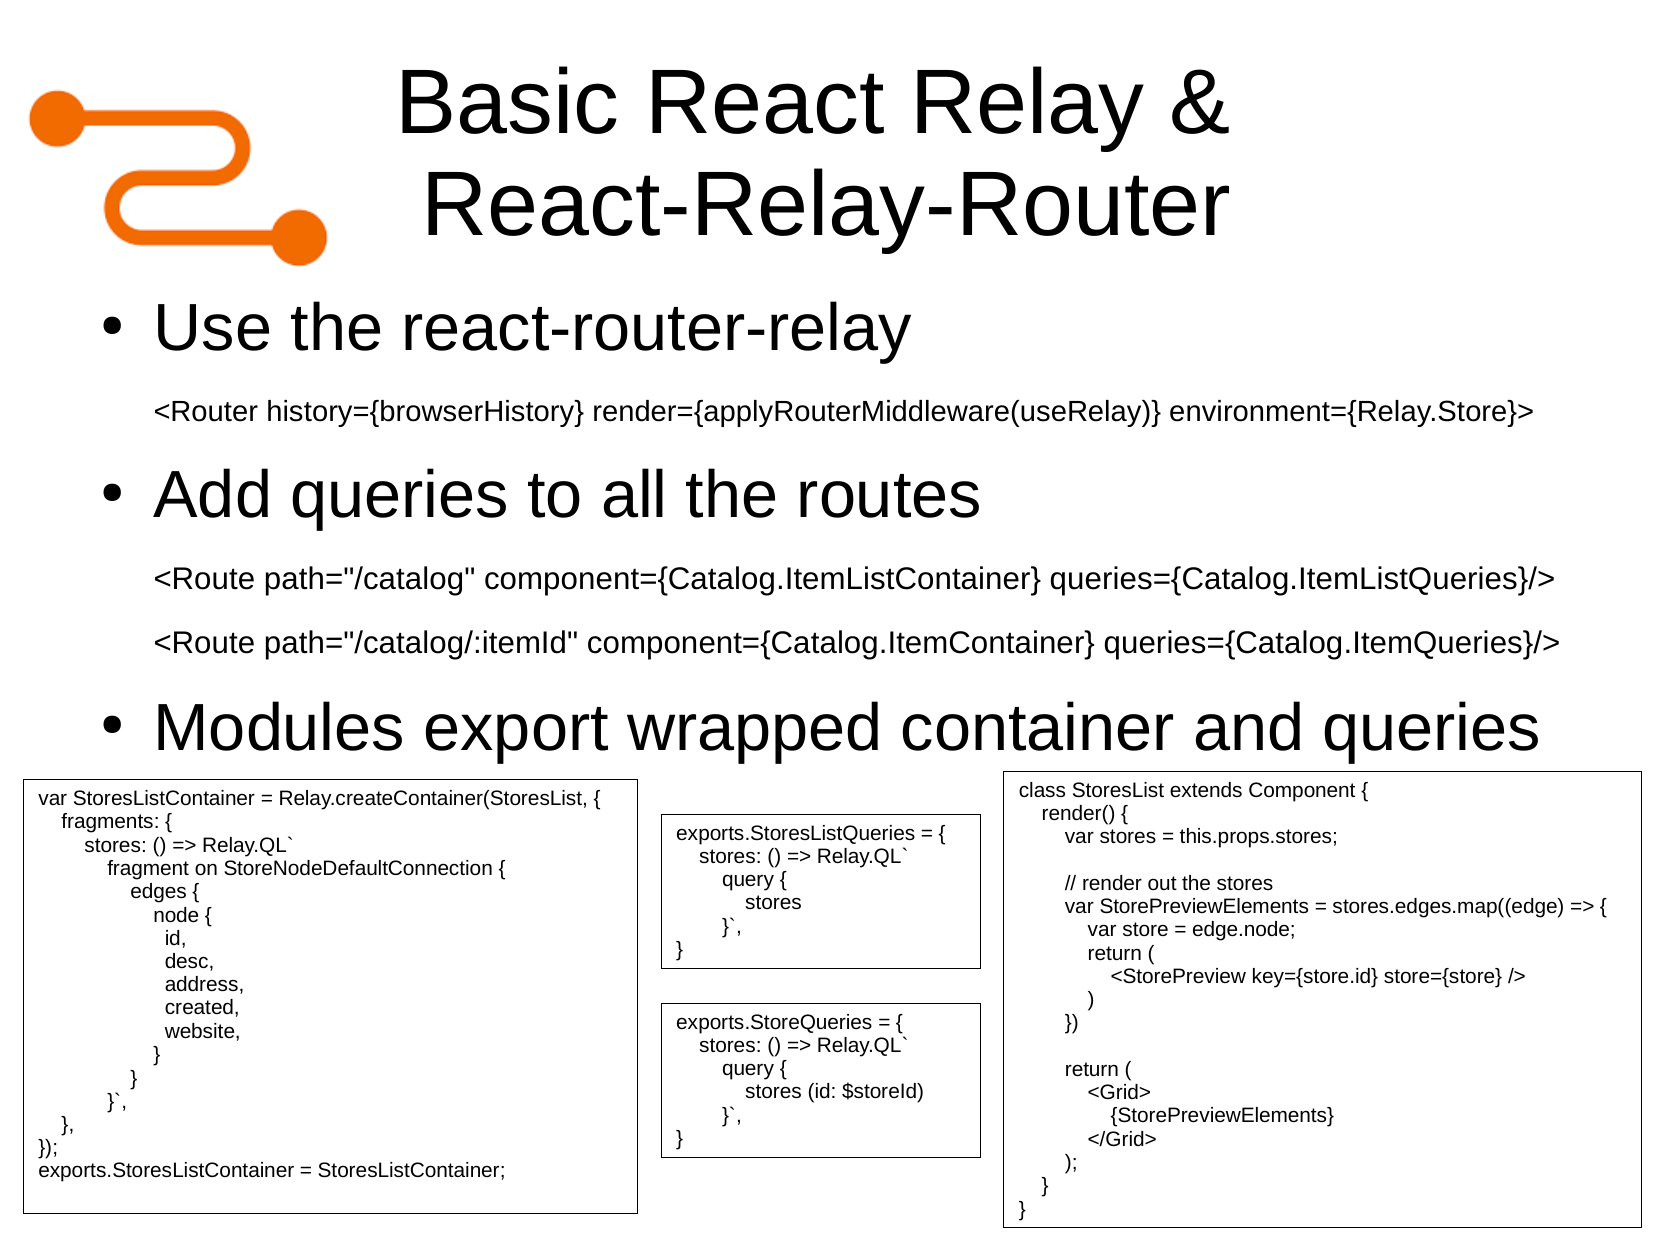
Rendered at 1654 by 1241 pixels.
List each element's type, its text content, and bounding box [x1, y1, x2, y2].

title Basic React Relay & React-Relay-Router [82, 49, 1571, 257]
picture [2, 2, 355, 355]
text_box class StoresList extends Component { render() { var stores = this.props.stores; // render out the stores var StorePreviewElements = stores.edges.map((edge) => { var store = edge.node; return ( <StorePreview key={store.id} store={store} /> ) }) return ( <Grid> {StorePreviewElements} </Grid> ); } } [1003, 771, 1642, 1228]
text_box exports.StoreQueries = { stores: () => Relay.QL` query { stores (id: $storeId) }`, } [661, 1003, 981, 1158]
text_box exports.StoresListQueries = { stores: () => Relay.QL` query { stores }`, } [661, 814, 981, 969]
list Use the react-router-relay <Router history={browserHistory} render={applyRouterMiddleware(useRelay)} environment={Relay.Store}> Add queries to all the routes <Route path="/catalog" component={Catalog.ItemListContainer} queries={Catalog.ItemListQueries}/> <Route path="/catalog/:itemId" component={Catalog.ItemContainer} queries={Catalog.ItemQueries}/> Modules export wrapped container and queries [82, 290, 1571, 1010]
text_box var StoresListContainer = Relay.createContainer(StoresList, { fragments: { stores: () => Relay.QL` fragment on StoreNodeDefaultConnection { edges { node { id, desc, address, created, website, } } }`, }, }); exports.StoresListContainer = StoresListContainer; [23, 779, 638, 1214]
